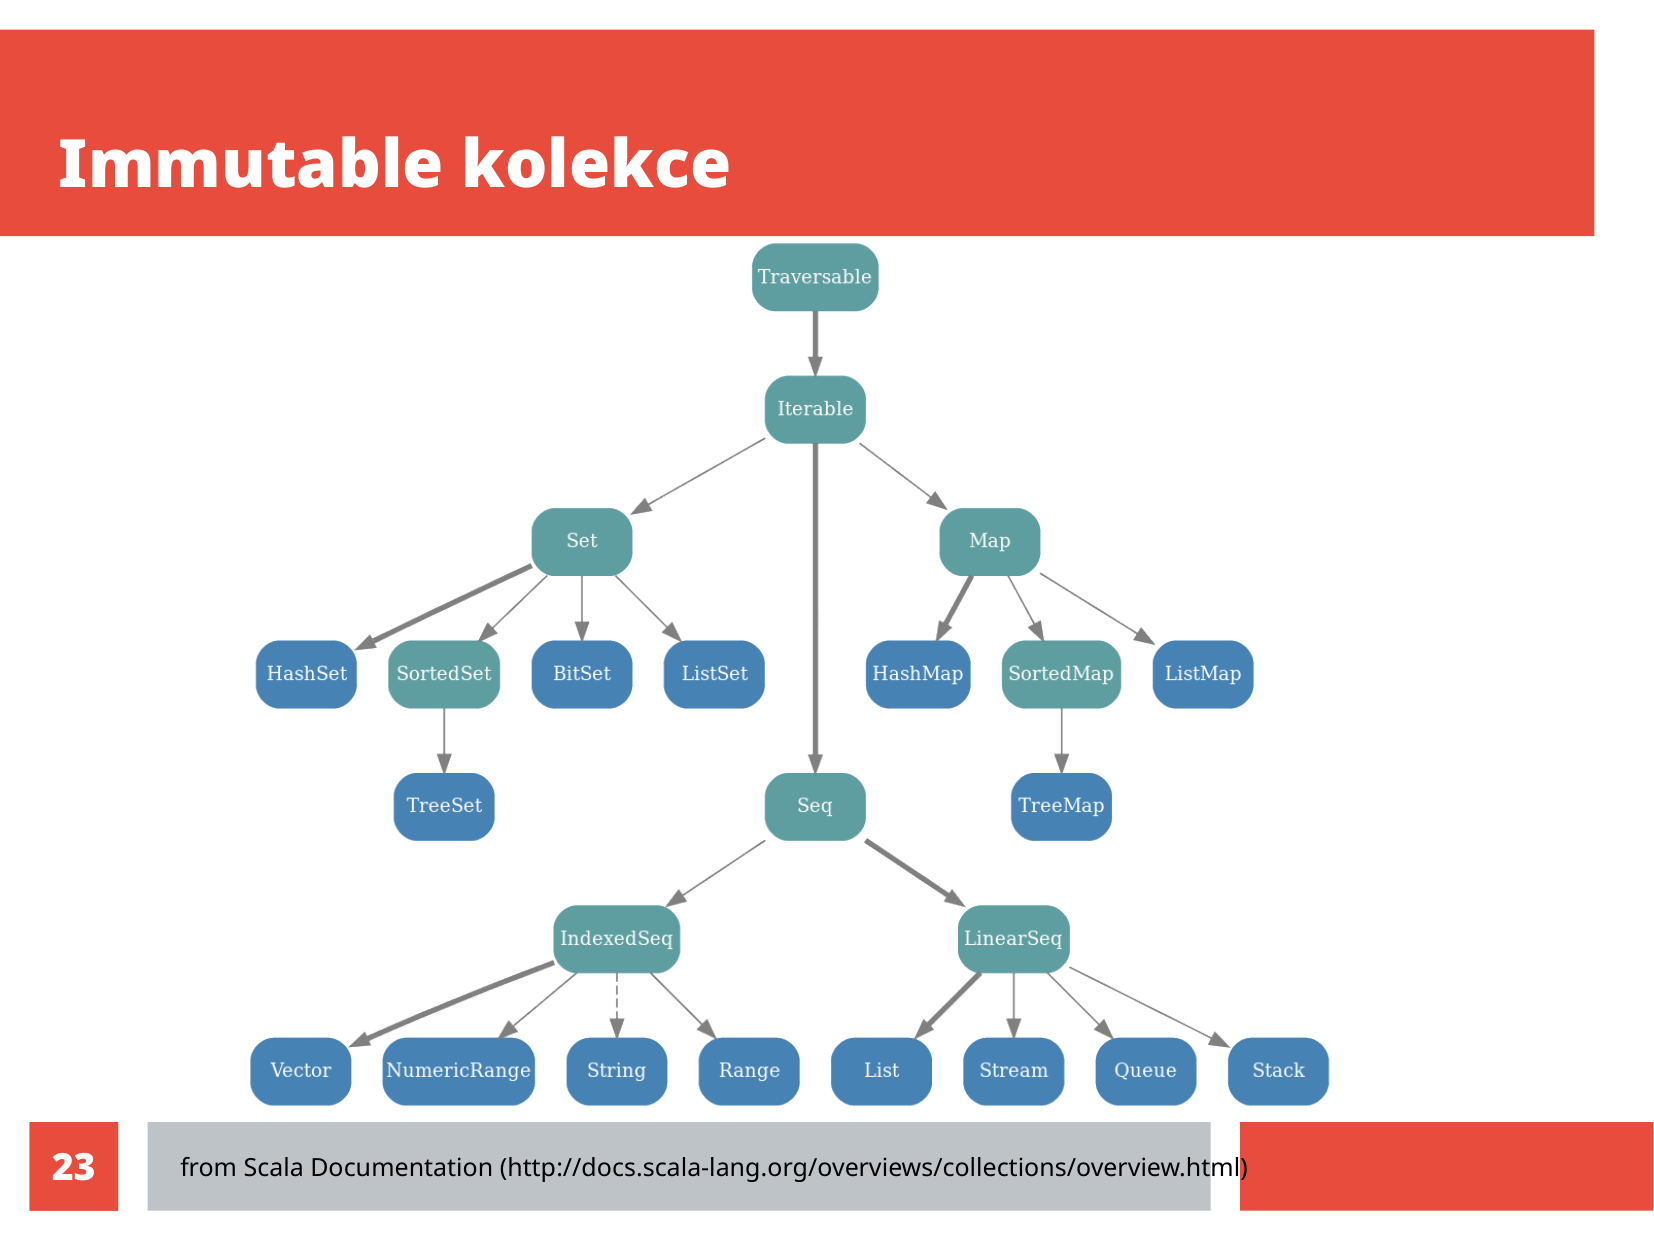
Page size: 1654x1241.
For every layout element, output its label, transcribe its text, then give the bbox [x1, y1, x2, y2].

text_box from Scala Documentation (http://docs.scala-lang.org/overviews/collections/overview.html) [165, 1142, 1159, 1189]
picture [244, 237, 1343, 1113]
title Immutable kolekce [59, 59, 1595, 207]
